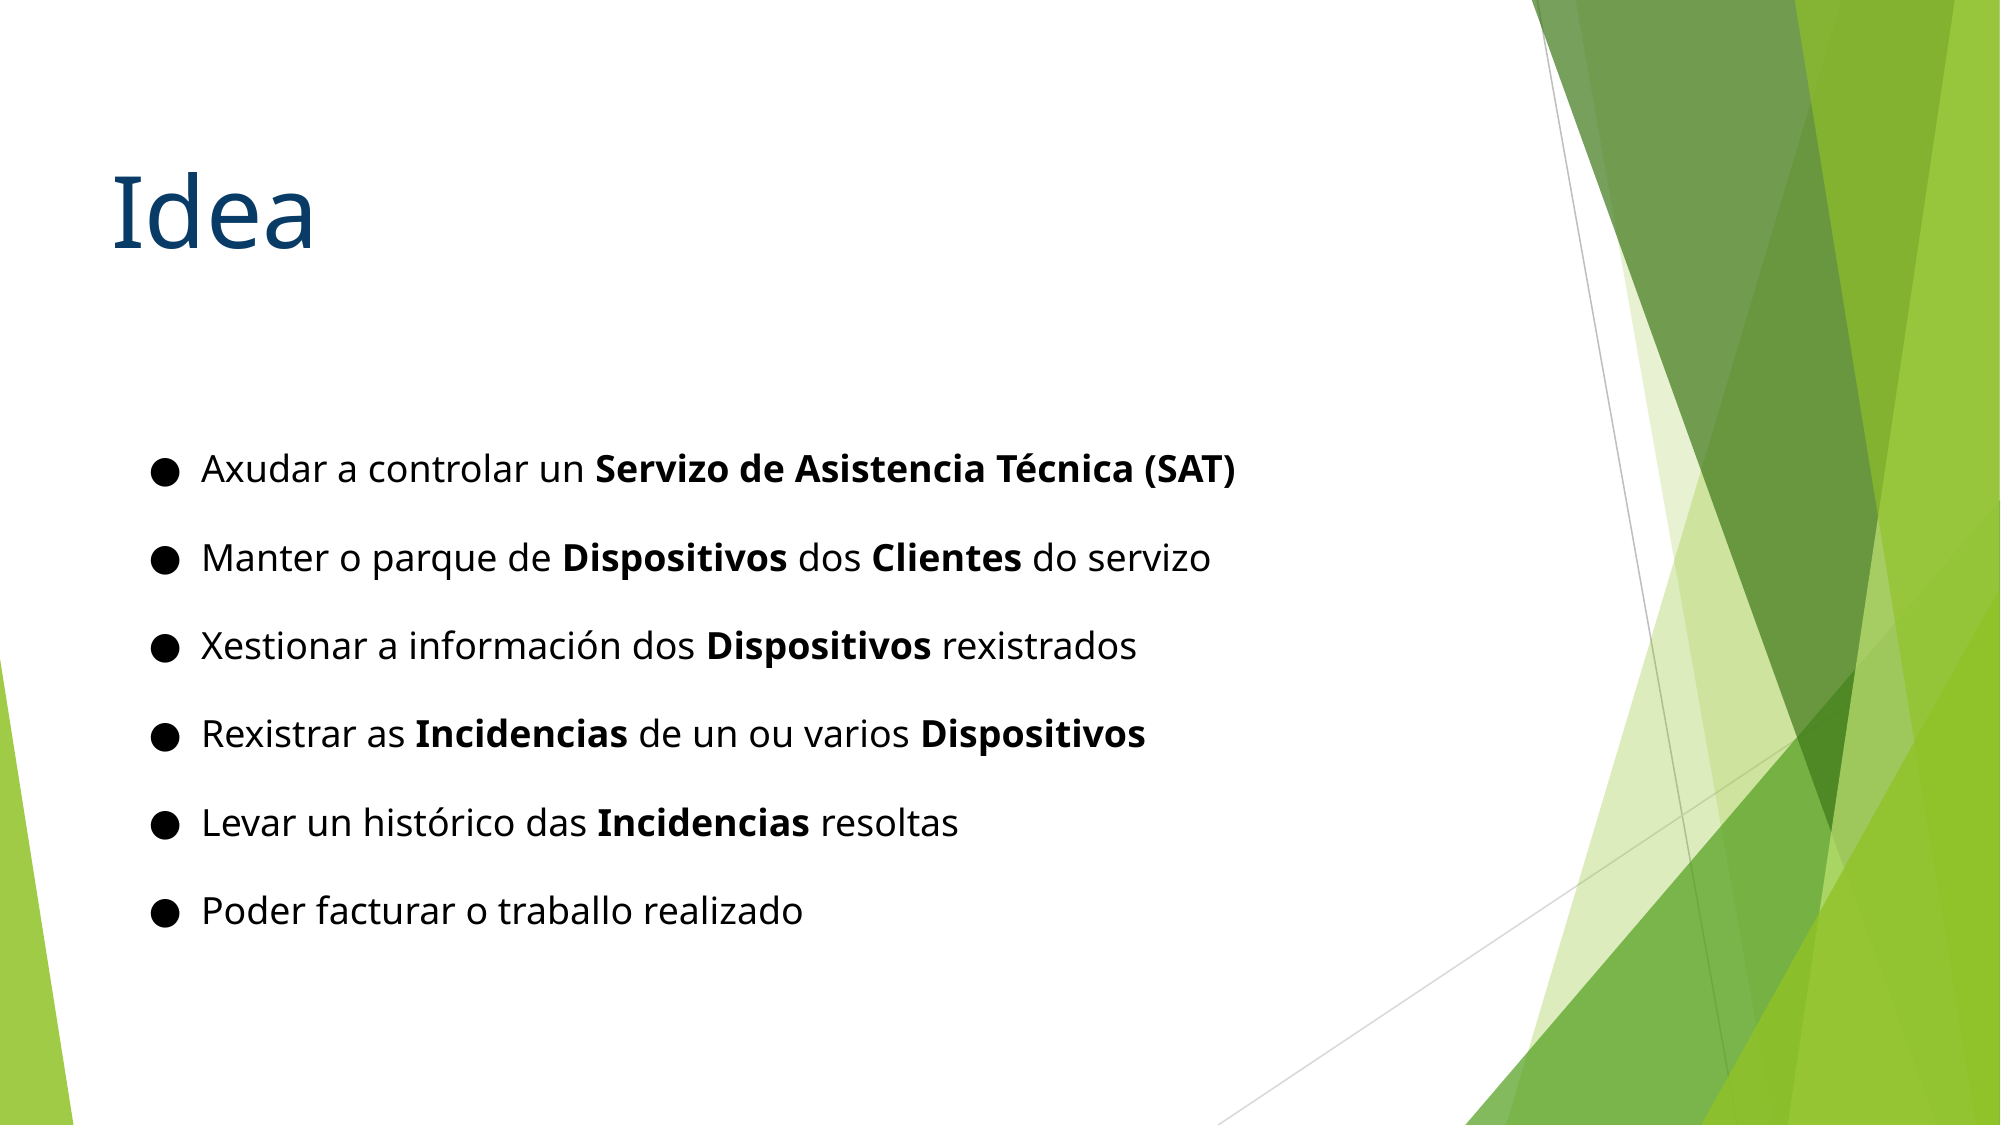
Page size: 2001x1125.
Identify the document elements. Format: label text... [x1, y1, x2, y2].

subtitle Axudar a controlar un Servizo de Asistencia Técnica (SAT) Manter o parque de Dispositivos dos Clientes do servizo Xestionar a información dos Dispositivos rexistrados Rexistrar as Incidencias de un ou varios Dispositivos Levar un histórico das Incidencias resoltas Poder facturar o traballo realizado [111, 280, 1567, 1075]
title Idea [111, 99, 1522, 280]
